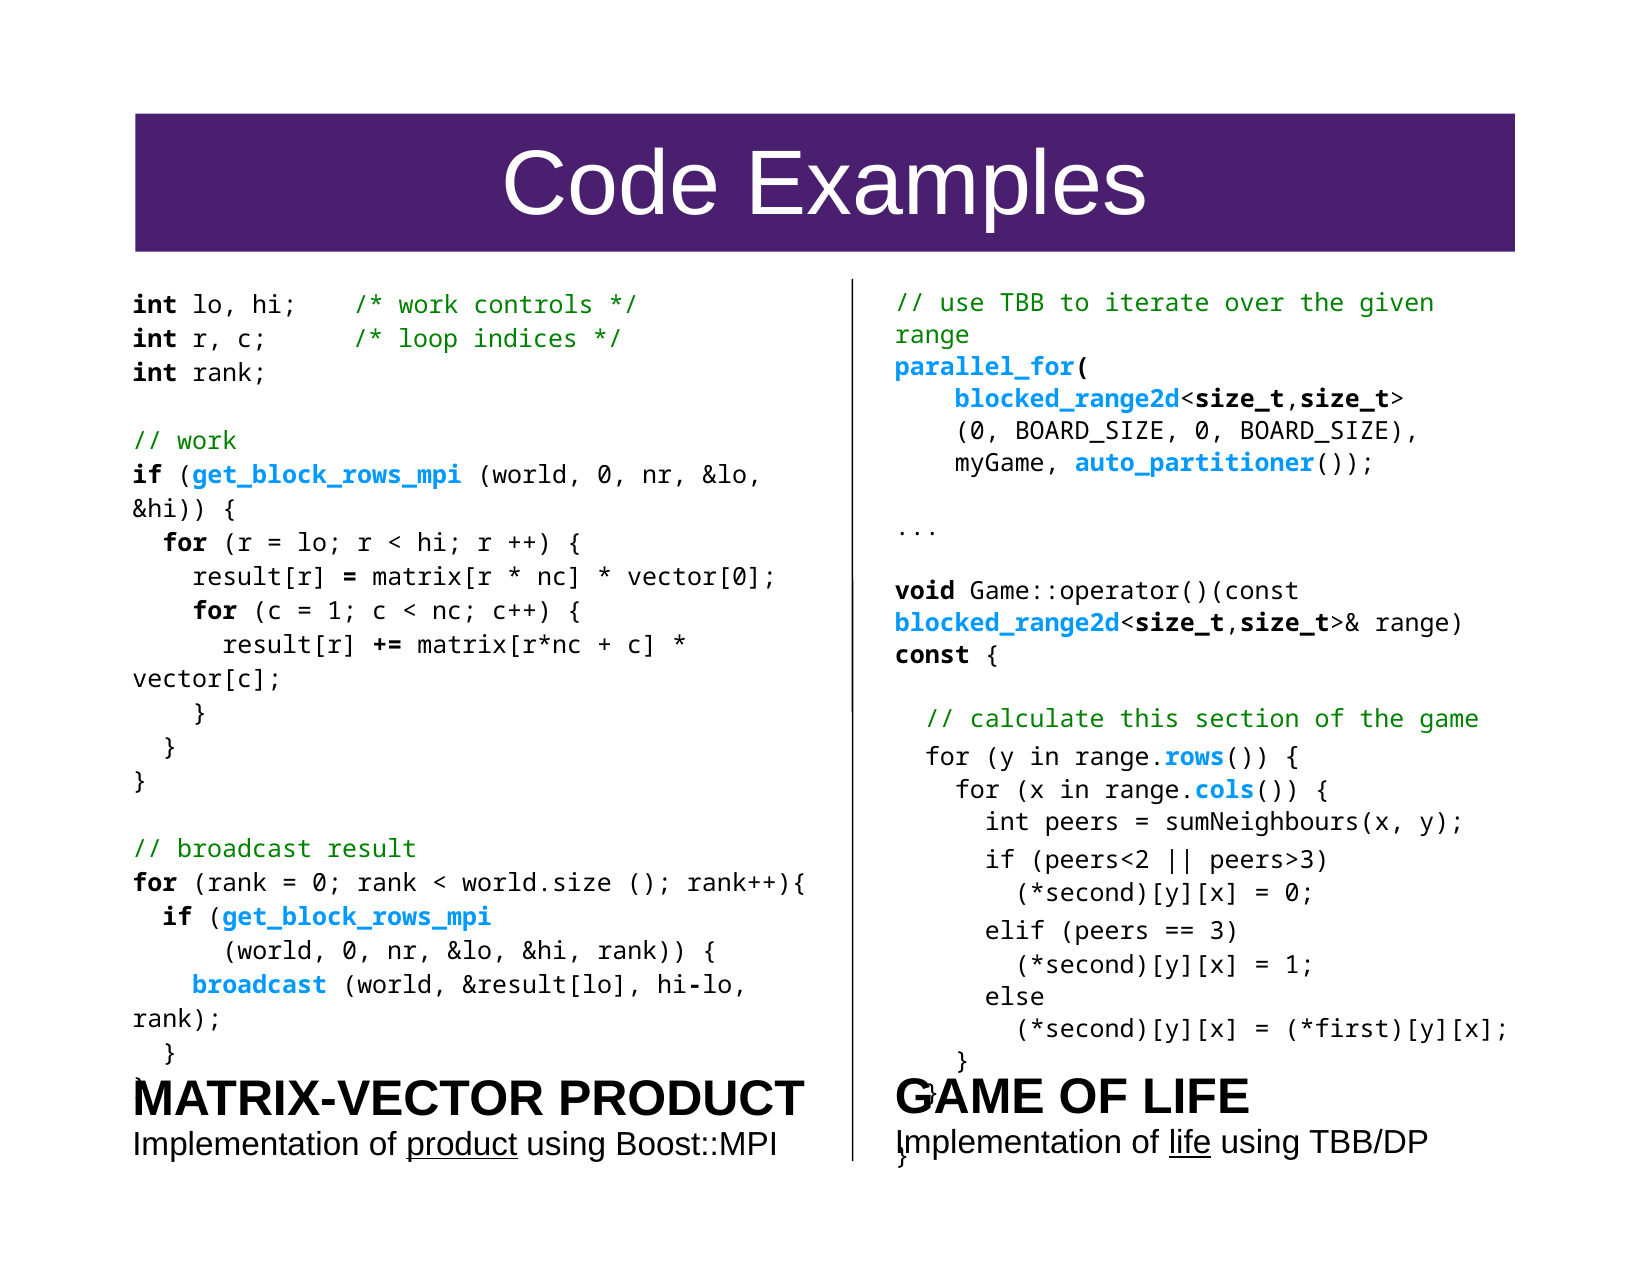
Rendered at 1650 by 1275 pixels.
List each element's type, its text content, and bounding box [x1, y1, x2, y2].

text_box MATRIX-VECTOR PRODUCT Implementation of product using Boost::MPI [117, 1062, 827, 1171]
text_box int lo, hi; /* work controls */ int r, c; /* loop indices */ int rank; // work if (get_block_rows_mpi (world, 0, nr, &lo, &hi)) { for (r = lo; r < hi; r ++) { result[r] = matrix[r * nc] * vector[0]; for (c = 1; c < nc; c++) { result[r] += matrix[r*nc + c] * vector[c]; } } } // broadcast result for (rank = 0; rank < world.size (); rank++){ if (get_block_rows_mpi (world, 0, nr, &lo, &hi, rank)) { broadcast (world, &result[lo], hi-lo, rank); } } [117, 278, 856, 1176]
title Code Examples [135, 113, 1515, 252]
text_box // use TBB to iterate over the given range parallel_for( blocked_range2d<size_t,size_t> (0, BOARD_SIZE, 0, BOARD_SIZE), myGame, auto_partitioner()); ... void Game::operator()(const blocked_range2d<size_t,size_t>& range) const { // calculate this section of the game for (y in range.rows())‏ { for (x in range.cols()) { int peers = sumNeighbours(x, y); if (peers<2 || peers>3)‏ (*second)[y][x] = 0; elif (peers == 3)‏ (*second)[y][x] = 1; else (*second)[y][x] = (*first)[y][x]; } } } [879, 278, 1538, 1060]
text_box GAME OF LIFE Implementation of life using TBB/DP [879, 1060, 1538, 1169]
